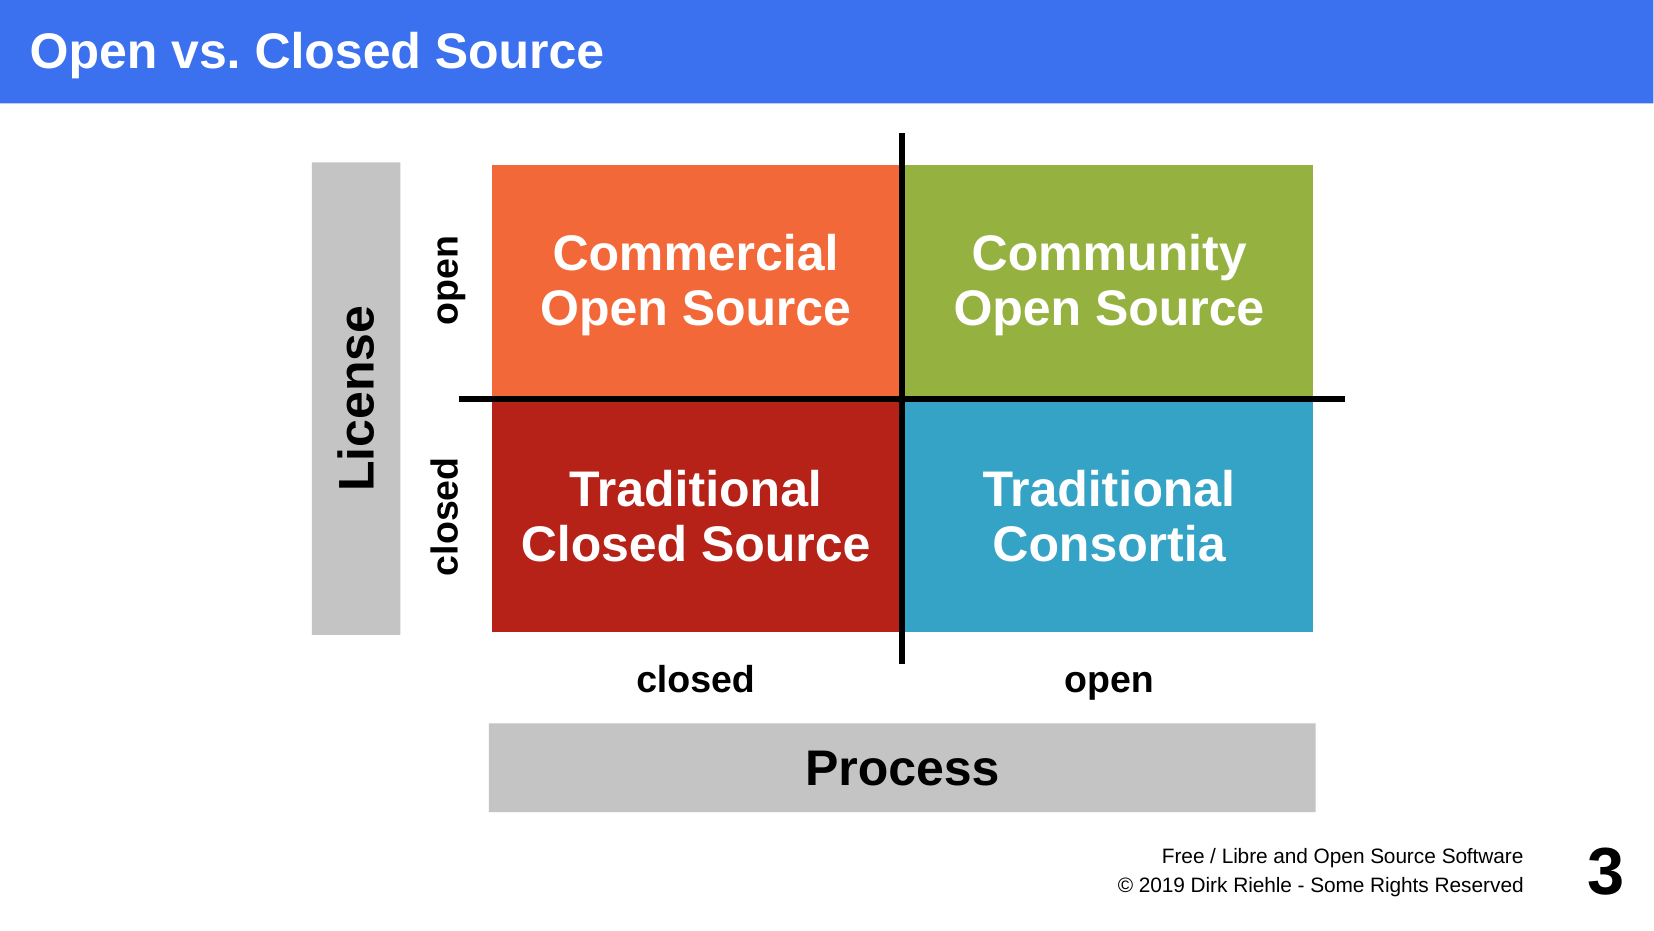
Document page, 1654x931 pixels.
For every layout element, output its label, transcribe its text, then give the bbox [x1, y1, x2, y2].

text_box closed [401, 399, 489, 635]
text_box closed [488, 634, 902, 723]
text_box Commercial Open Source [489, 162, 899, 396]
text_box open [401, 162, 489, 399]
text_box Traditional Consortia [905, 402, 1316, 634]
text_box Process [488, 723, 1316, 813]
text_box Traditional Closed Source [489, 402, 899, 634]
title Open vs. Closed Source [0, 0, 1654, 104]
text_box Community Open Source [905, 162, 1316, 396]
text_box open [902, 634, 1316, 723]
text_box License [311, 162, 401, 635]
